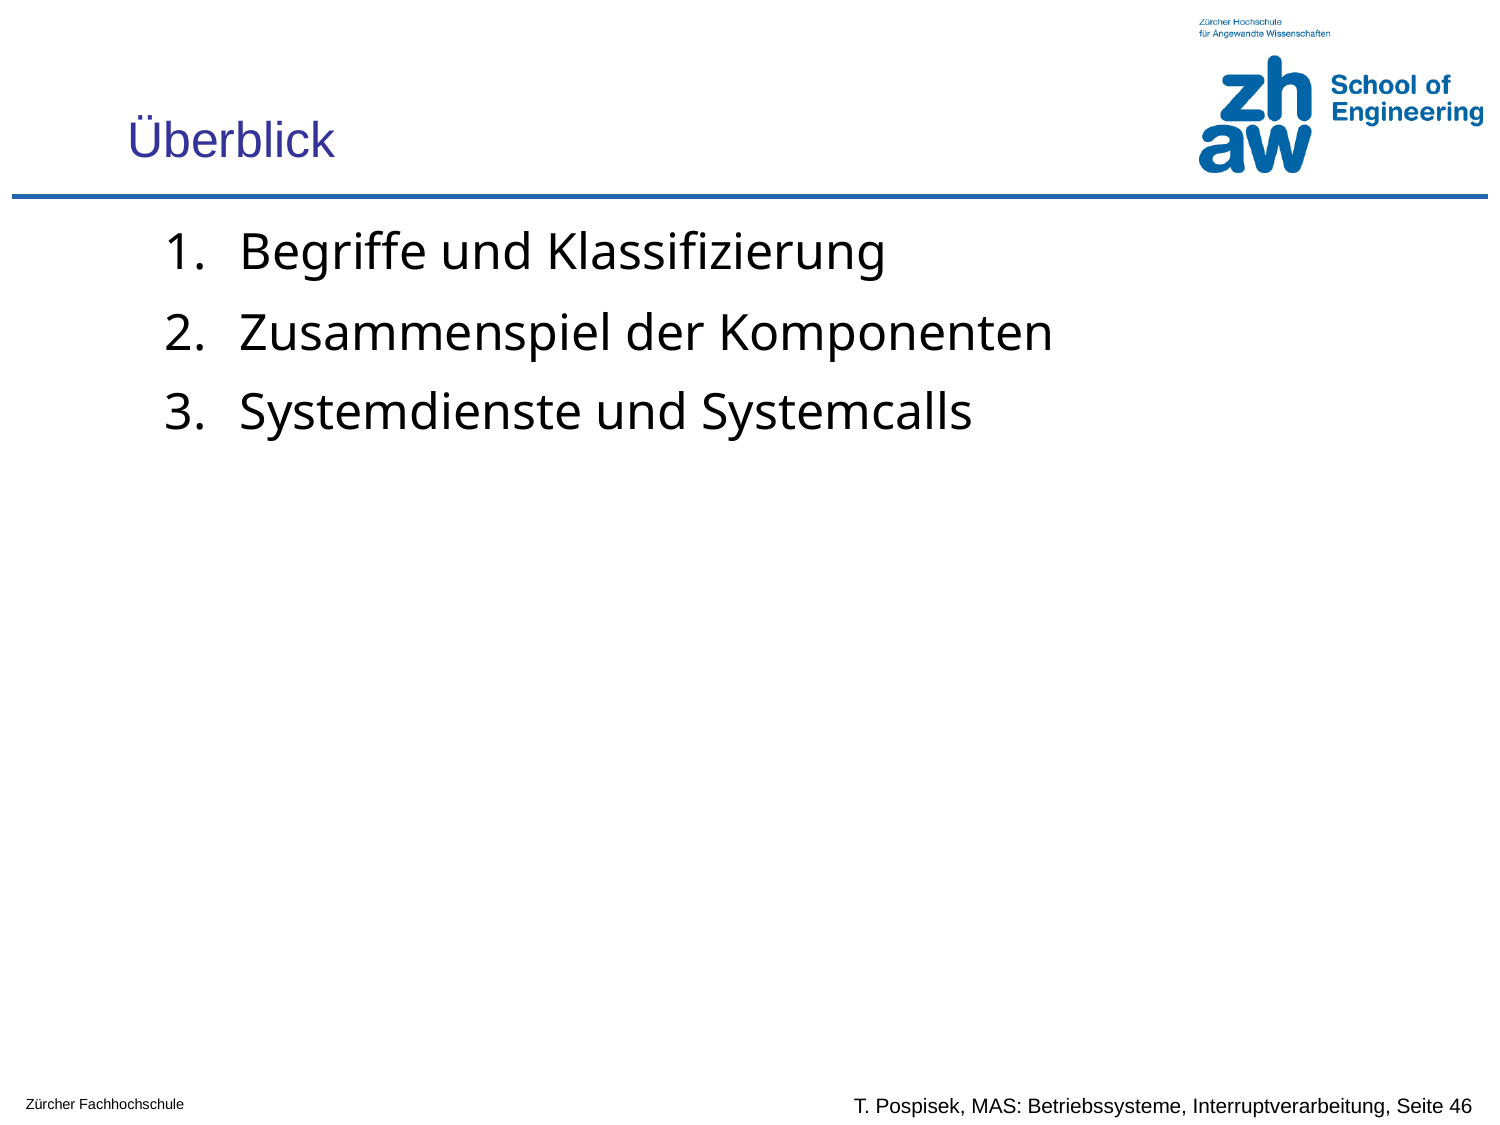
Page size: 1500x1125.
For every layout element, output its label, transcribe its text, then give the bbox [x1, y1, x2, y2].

title Überblick [112, 50, 1391, 175]
picture [1199, 19, 1483, 173]
text_box Begriffe und Klassifizierung Zusammenspiel der Komponenten Systemdienste und Systemcalls [149, 212, 1363, 988]
